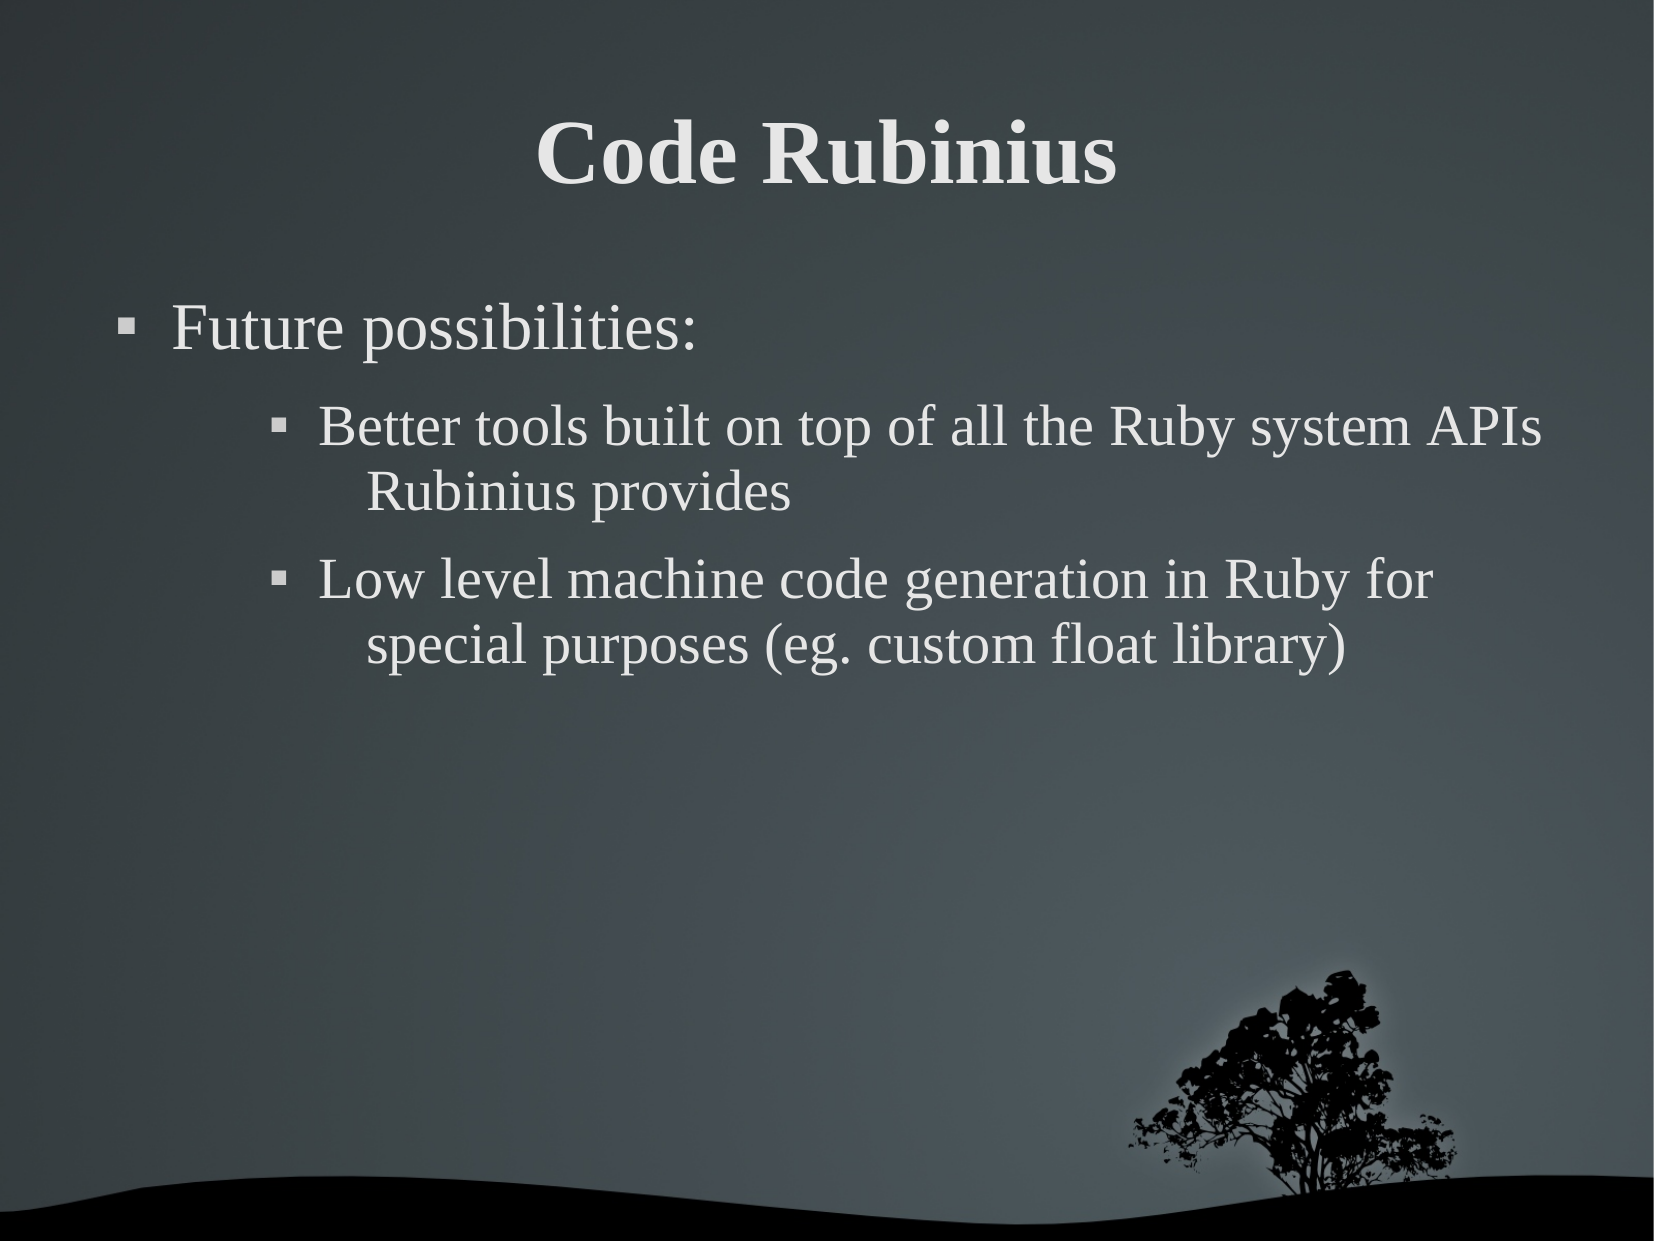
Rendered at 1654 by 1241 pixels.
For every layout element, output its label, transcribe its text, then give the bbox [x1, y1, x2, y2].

picture [0, 0, 1654, 1241]
list Future possibilities: Better tools built on top of all the Ruby system APIs Rubinius provides Low level machine code generation in Ruby for special purposes (eg. custom float library) [82, 290, 1571, 1094]
title Code Rubinius [82, 56, 1571, 250]
